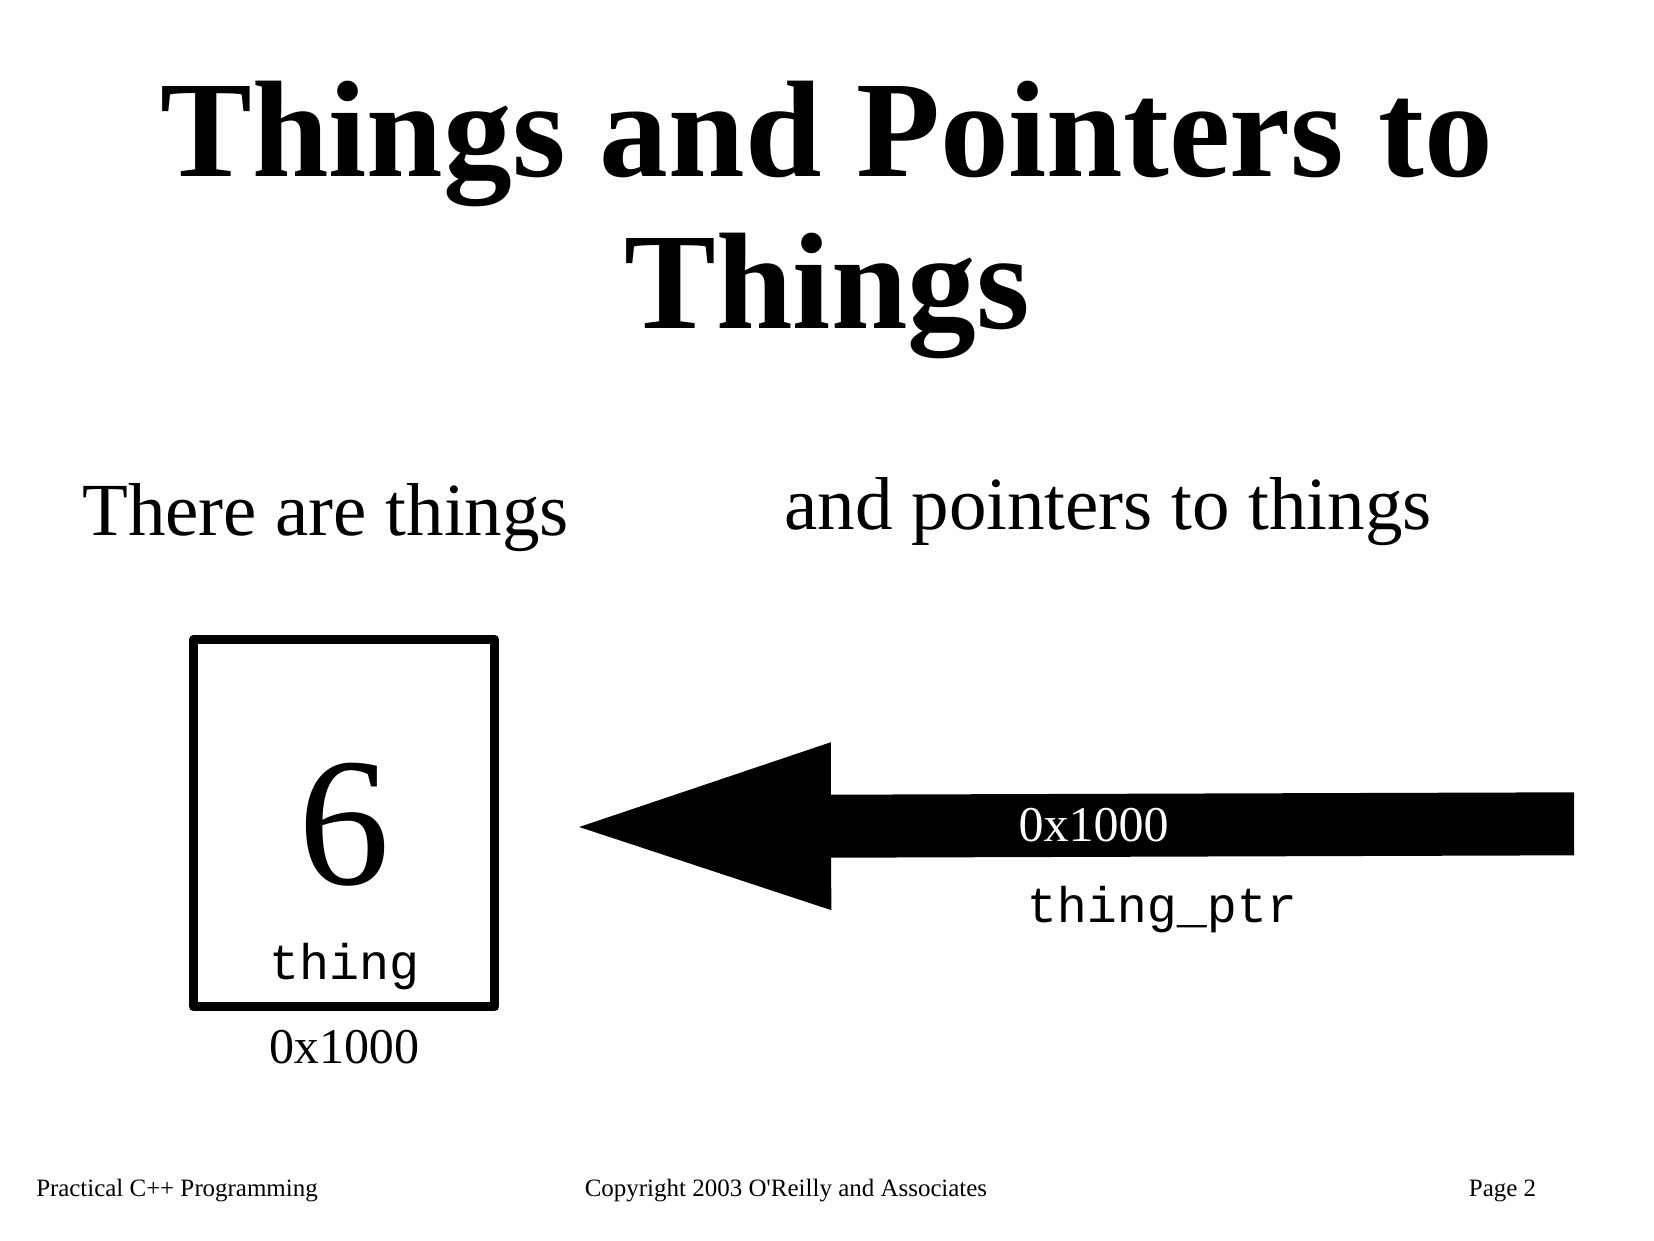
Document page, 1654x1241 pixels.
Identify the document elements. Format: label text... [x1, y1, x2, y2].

text_box 0x1000 [1018, 797, 1169, 854]
title Things and Pointers to Things [121, 47, 1534, 366]
text_box There are things [82, 468, 570, 552]
text_box and pointers to things [784, 462, 1433, 546]
text_box thing_ptr [1026, 880, 1298, 935]
text_box thing [269, 937, 420, 992]
text_box 6 [193, 639, 495, 1007]
text_box 0x1000 [269, 1019, 420, 1076]
